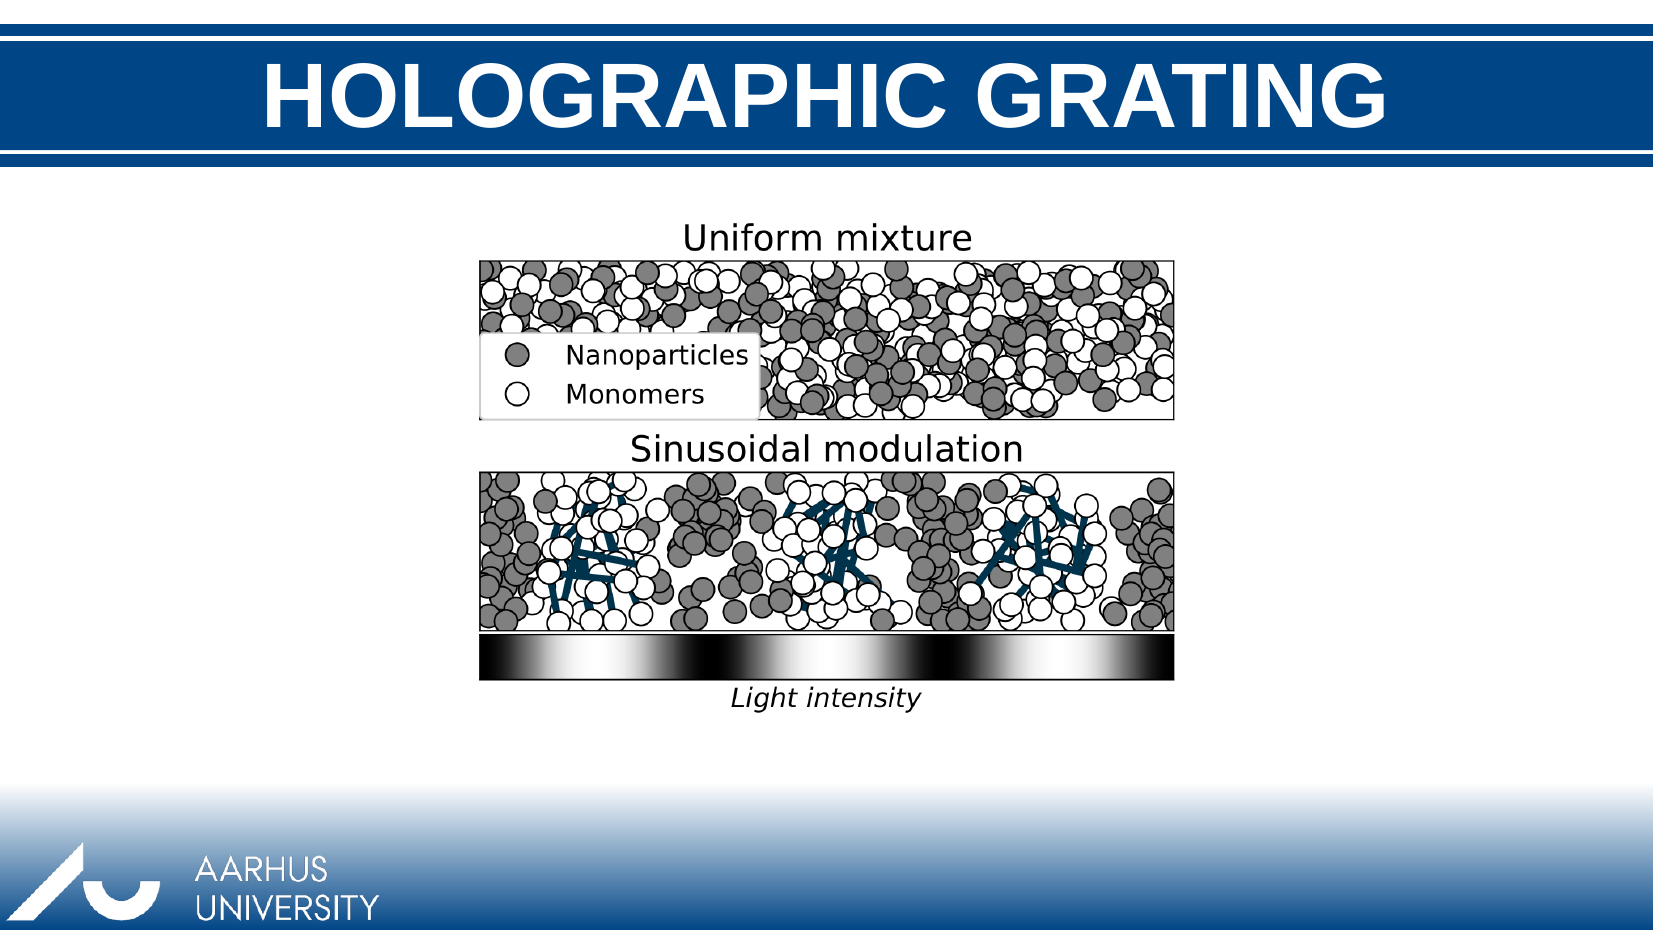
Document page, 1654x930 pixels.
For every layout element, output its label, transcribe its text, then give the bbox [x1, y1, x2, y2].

picture [468, 212, 1185, 718]
picture [5, 841, 414, 928]
title HOLOGRAPHIC GRATING [0, 41, 1653, 151]
